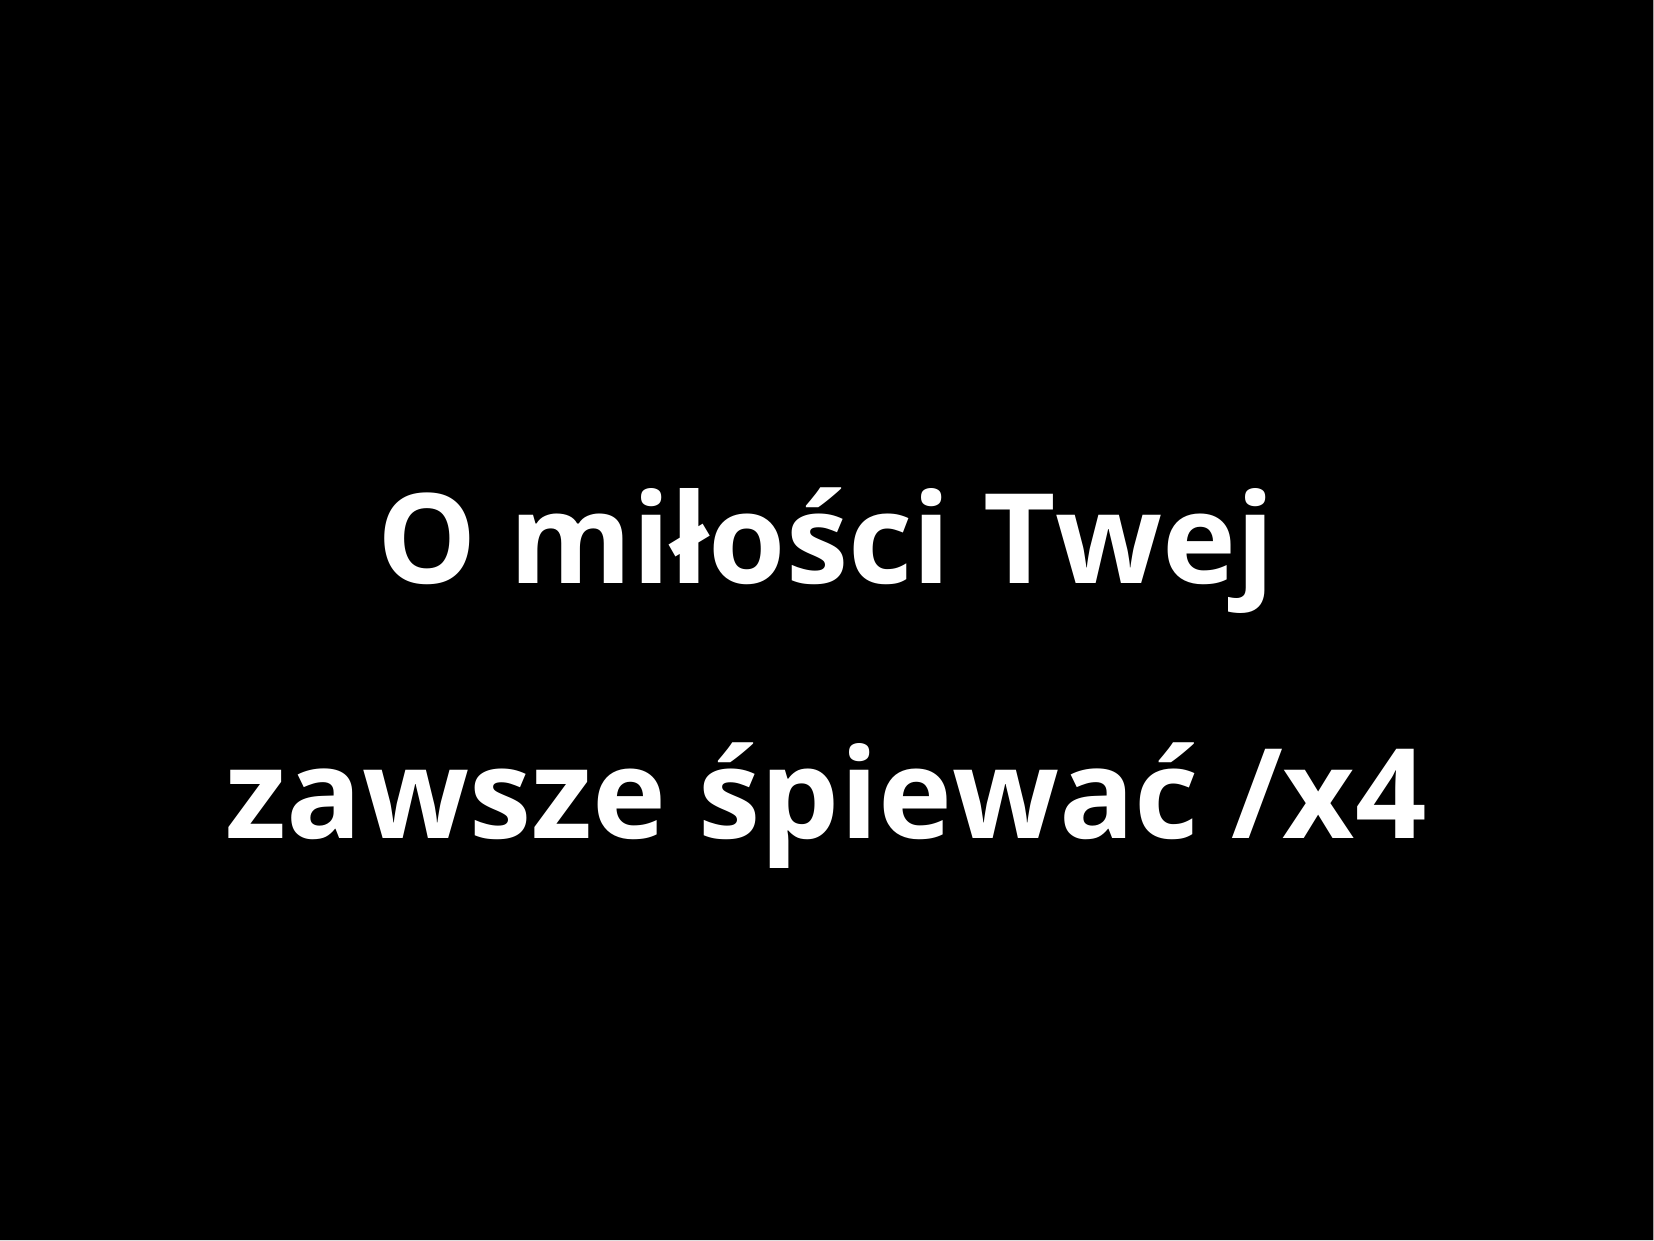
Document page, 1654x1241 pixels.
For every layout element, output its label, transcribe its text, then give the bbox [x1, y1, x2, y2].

title O miłości Twej zawsze śpiewać /x4 [0, 0, 1654, 1241]
